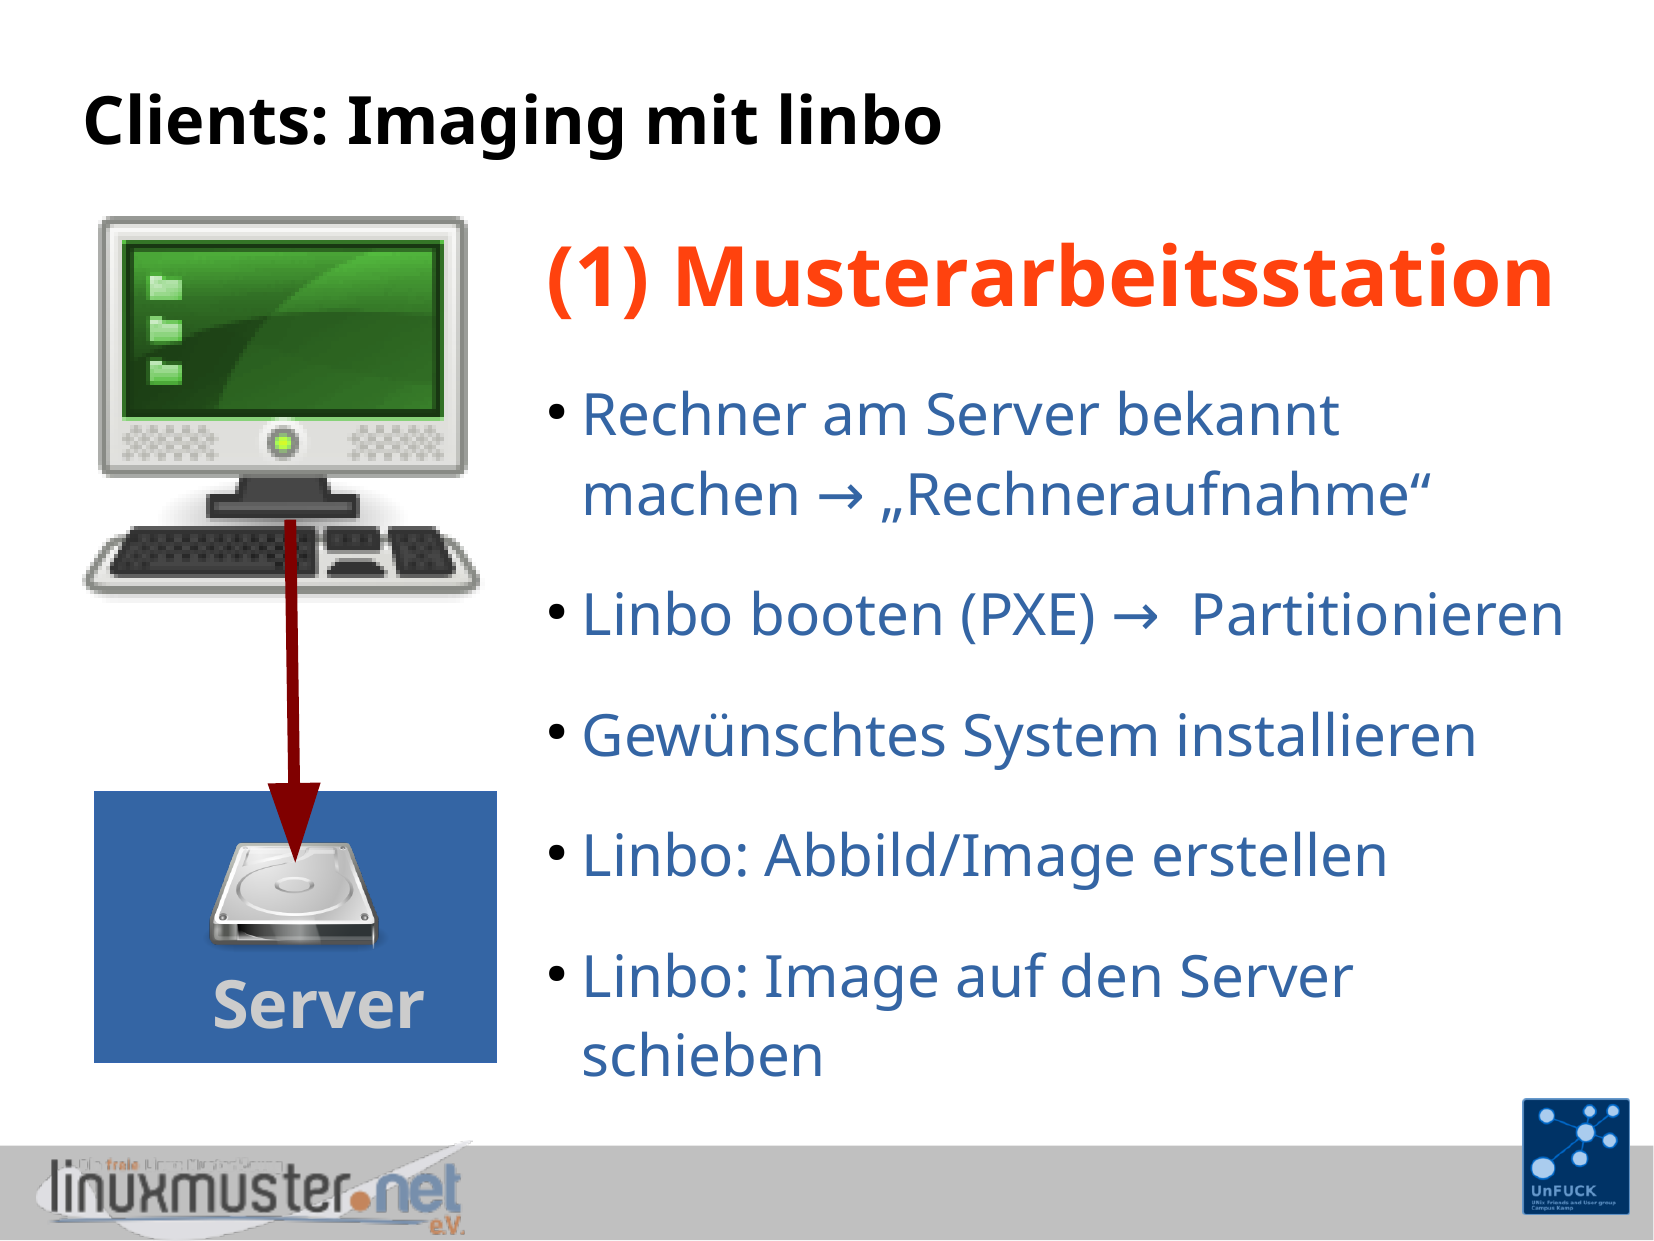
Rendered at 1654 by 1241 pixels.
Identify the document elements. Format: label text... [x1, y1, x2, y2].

picture [82, 200, 485, 603]
text_box (1) Musterarbeitsstation [531, 210, 1534, 319]
title Clients: Imaging mit linbo [82, 49, 1571, 189]
text_box Rechner am Server bekannt machen → „Rechneraufnahme“ Linbo booten (PXE) → Partitionieren Gewünschtes System installieren Linbo: Abbild/Image erstellen Linbo: Image auf den Server schieben [531, 366, 1595, 942]
text_box Server [197, 949, 402, 1040]
picture [36, 1140, 473, 1241]
picture [1522, 1098, 1630, 1215]
text_box [94, 791, 497, 1063]
picture [201, 791, 390, 949]
